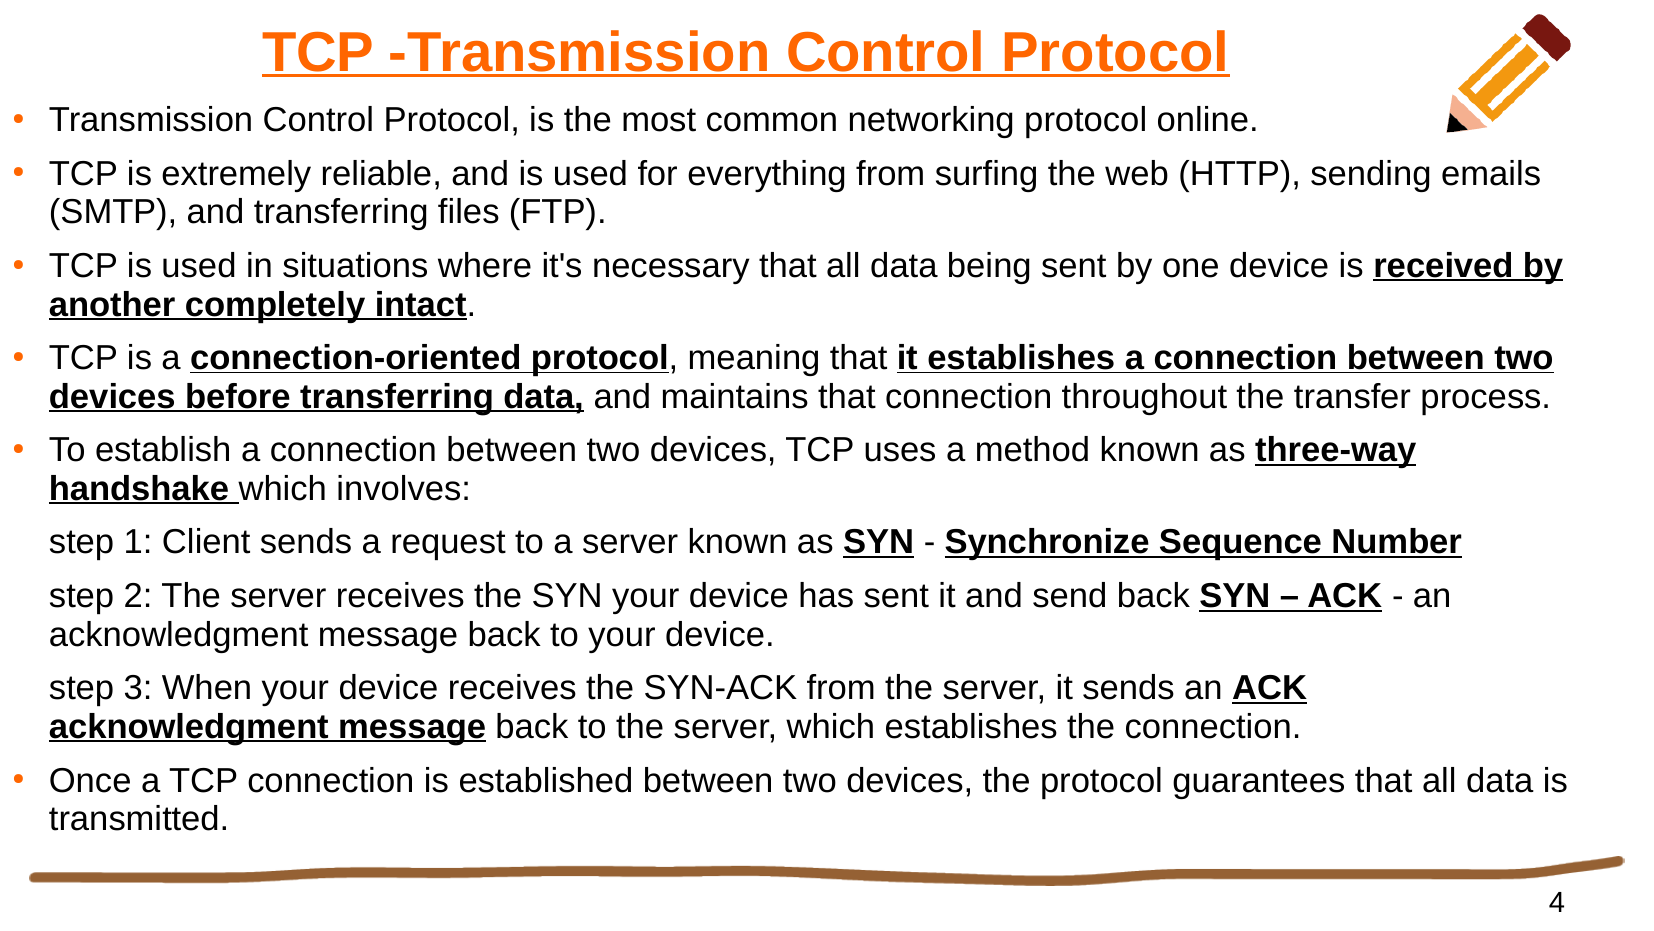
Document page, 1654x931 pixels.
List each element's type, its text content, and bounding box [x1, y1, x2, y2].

picture [29, 856, 1625, 886]
list Transmission Control Protocol, is the most common networking protocol online. TCP is extremely reliable, and is used for everything from surfing the web (HTTP), sending emails (SMTP), and transferring files (FTP). TCP is used in situations where it's necessary that all data being sent by one device is received by another completely intact. TCP is a connection-oriented protocol, meaning that it establishes a connection between two devices before transferring data, and maintains that connection throughout the transfer process. To establish a connection between two devices, TCP uses a method known as three-way handshake which involves: step 1: Client sends a request to a server known as SYN - Synchronize Sequence Number step 2: The server receives the SYN your device has sent it and send back SYN – ACK - an acknowledgment message back to your device. step 3: When your device receives the SYN-ACK from the server, it sends an ACK acknowledgment message back to the server, which establishes the connection. Once a TCP connection is established between two devices, the protocol guarantees that all data is transmitted. [0, 100, 1576, 863]
picture [1446, 14, 1571, 100]
title TCP -Transmission Control Protocol [66, 0, 1426, 100]
